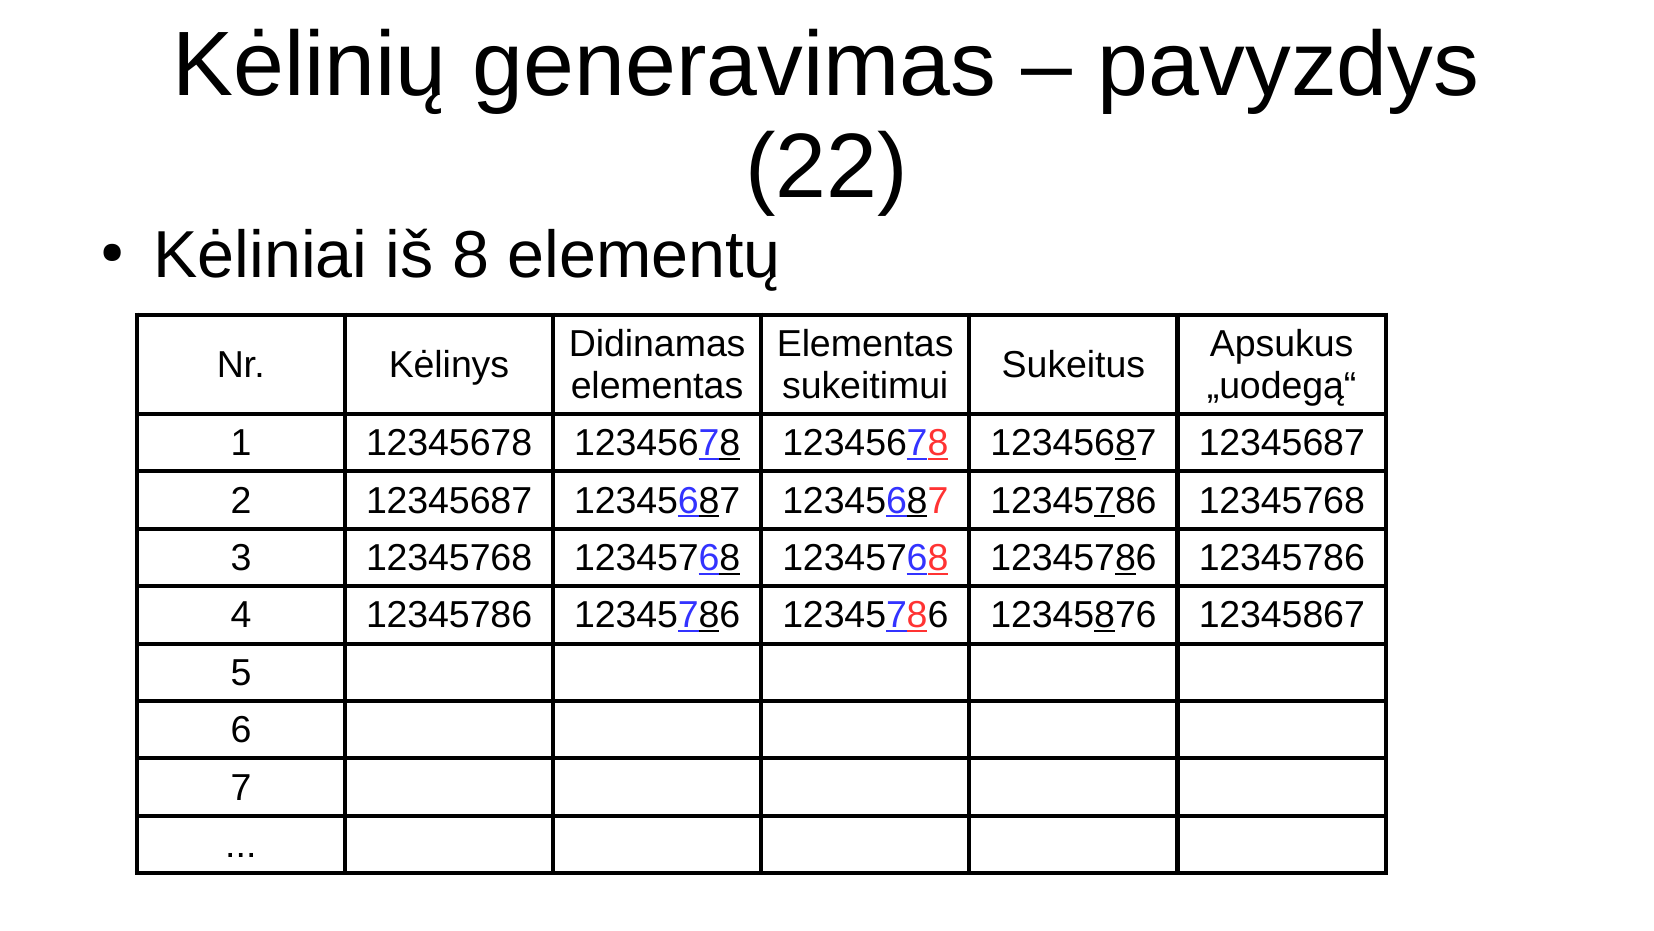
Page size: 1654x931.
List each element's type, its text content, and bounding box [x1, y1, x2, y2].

table_header Elementas sukeitimui [763, 317, 967, 412]
table_cell 12345687 [1180, 416, 1384, 469]
table_cell 12345768 [555, 531, 759, 584]
table_cell 12345678 [347, 416, 551, 469]
table_cell [1180, 646, 1384, 699]
table_cell [347, 703, 551, 756]
table_cell [555, 818, 759, 871]
table_cell [763, 760, 967, 814]
table_cell 12345876 [971, 588, 1175, 642]
table_cell 2 [139, 473, 343, 527]
table_cell 12345687 [763, 473, 967, 527]
table_cell 12345786 [763, 588, 967, 642]
table_cell 12345687 [555, 473, 759, 527]
table_cell 12345786 [971, 531, 1175, 584]
table_cell 12345786 [347, 588, 551, 642]
table_cell 12345786 [971, 473, 1175, 527]
table_cell [763, 818, 967, 871]
table_cell [555, 760, 759, 814]
table_cell 12345768 [763, 531, 967, 584]
table_cell 12345867 [1180, 588, 1384, 642]
table_cell 3 [139, 531, 343, 584]
table_cell 12345786 [1180, 531, 1384, 584]
table_cell 4 [139, 588, 343, 642]
table_header Didinamas elementas [555, 317, 759, 412]
table_header Kėlinys [347, 317, 551, 412]
title Kėlinių generavimas – pavyzdys (22) [82, 12, 1571, 217]
table_cell 7 [139, 760, 343, 814]
table_cell [763, 703, 967, 756]
table_cell [1180, 818, 1384, 871]
table_cell [347, 646, 551, 699]
table_cell ... [139, 818, 343, 871]
list Kėliniai iš 8 elementų [82, 217, 1571, 757]
table_header Apsukus „uodegą“ [1180, 317, 1384, 412]
table_cell [971, 760, 1175, 814]
table_cell 6 [139, 703, 343, 756]
table_cell 12345678 [763, 416, 967, 469]
table_cell [971, 703, 1175, 756]
table_cell [1180, 760, 1384, 814]
table_cell 5 [139, 646, 343, 699]
table_cell [763, 646, 967, 699]
table_cell 1 [139, 416, 343, 469]
table_cell [347, 818, 551, 871]
table_cell 12345678 [555, 416, 759, 469]
table_cell [971, 646, 1175, 699]
table_cell [1180, 703, 1384, 756]
table_cell 12345786 [555, 588, 759, 642]
table_cell 12345768 [1180, 473, 1384, 527]
table_cell 12345687 [347, 473, 551, 527]
table_header Nr. [139, 317, 343, 412]
table_cell 12345687 [971, 416, 1175, 469]
table_cell [971, 818, 1175, 871]
table_cell 12345768 [347, 531, 551, 584]
table_cell [555, 703, 759, 756]
table_cell [555, 646, 759, 699]
table_header Sukeitus [971, 317, 1175, 412]
table_cell [347, 760, 551, 814]
